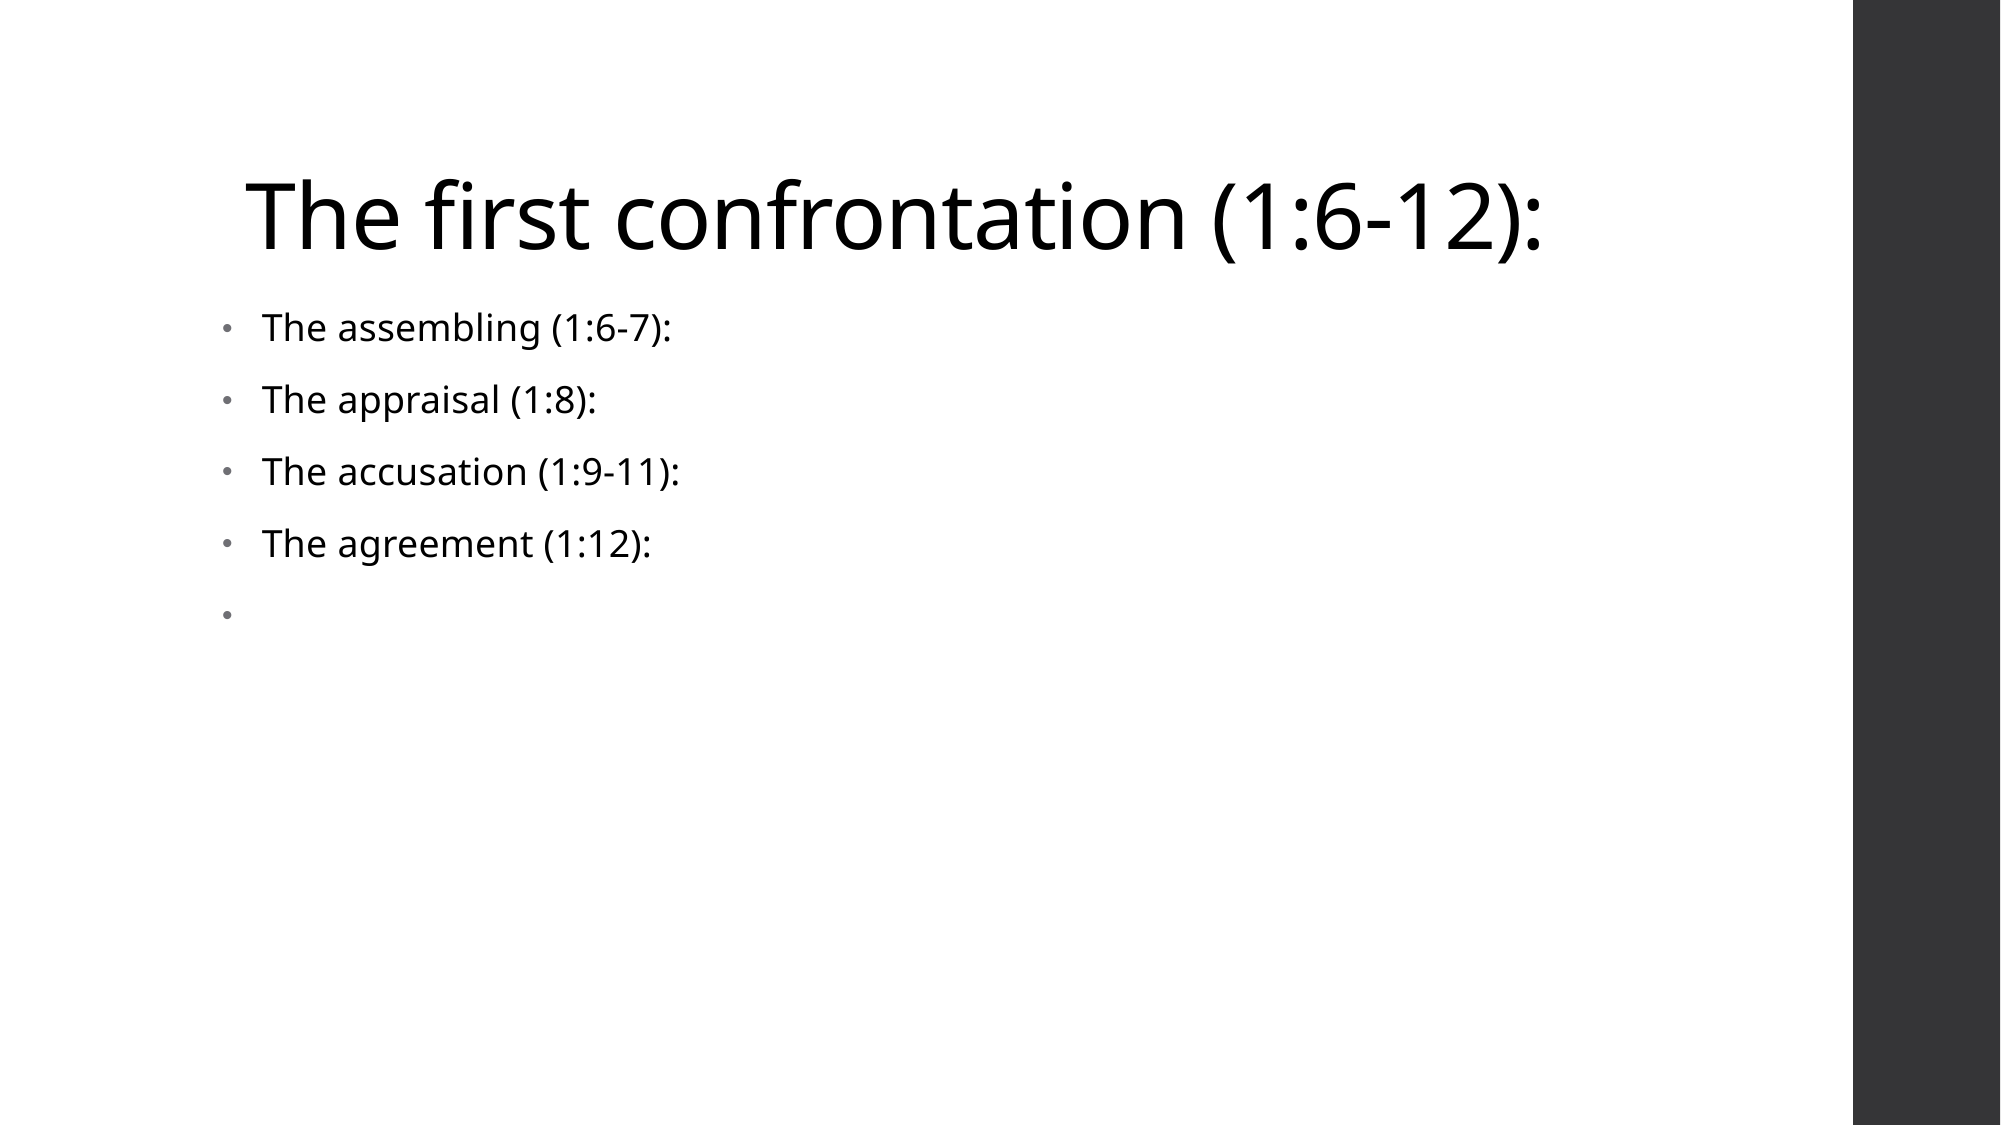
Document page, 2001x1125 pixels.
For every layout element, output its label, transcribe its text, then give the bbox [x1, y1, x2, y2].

title The first confrontation (1:6-12): [206, 60, 1797, 278]
list The assembling (1:6-7): The appraisal (1:8): The accusation (1:9-11): The agreement (1:12): [206, 299, 1617, 1014]
